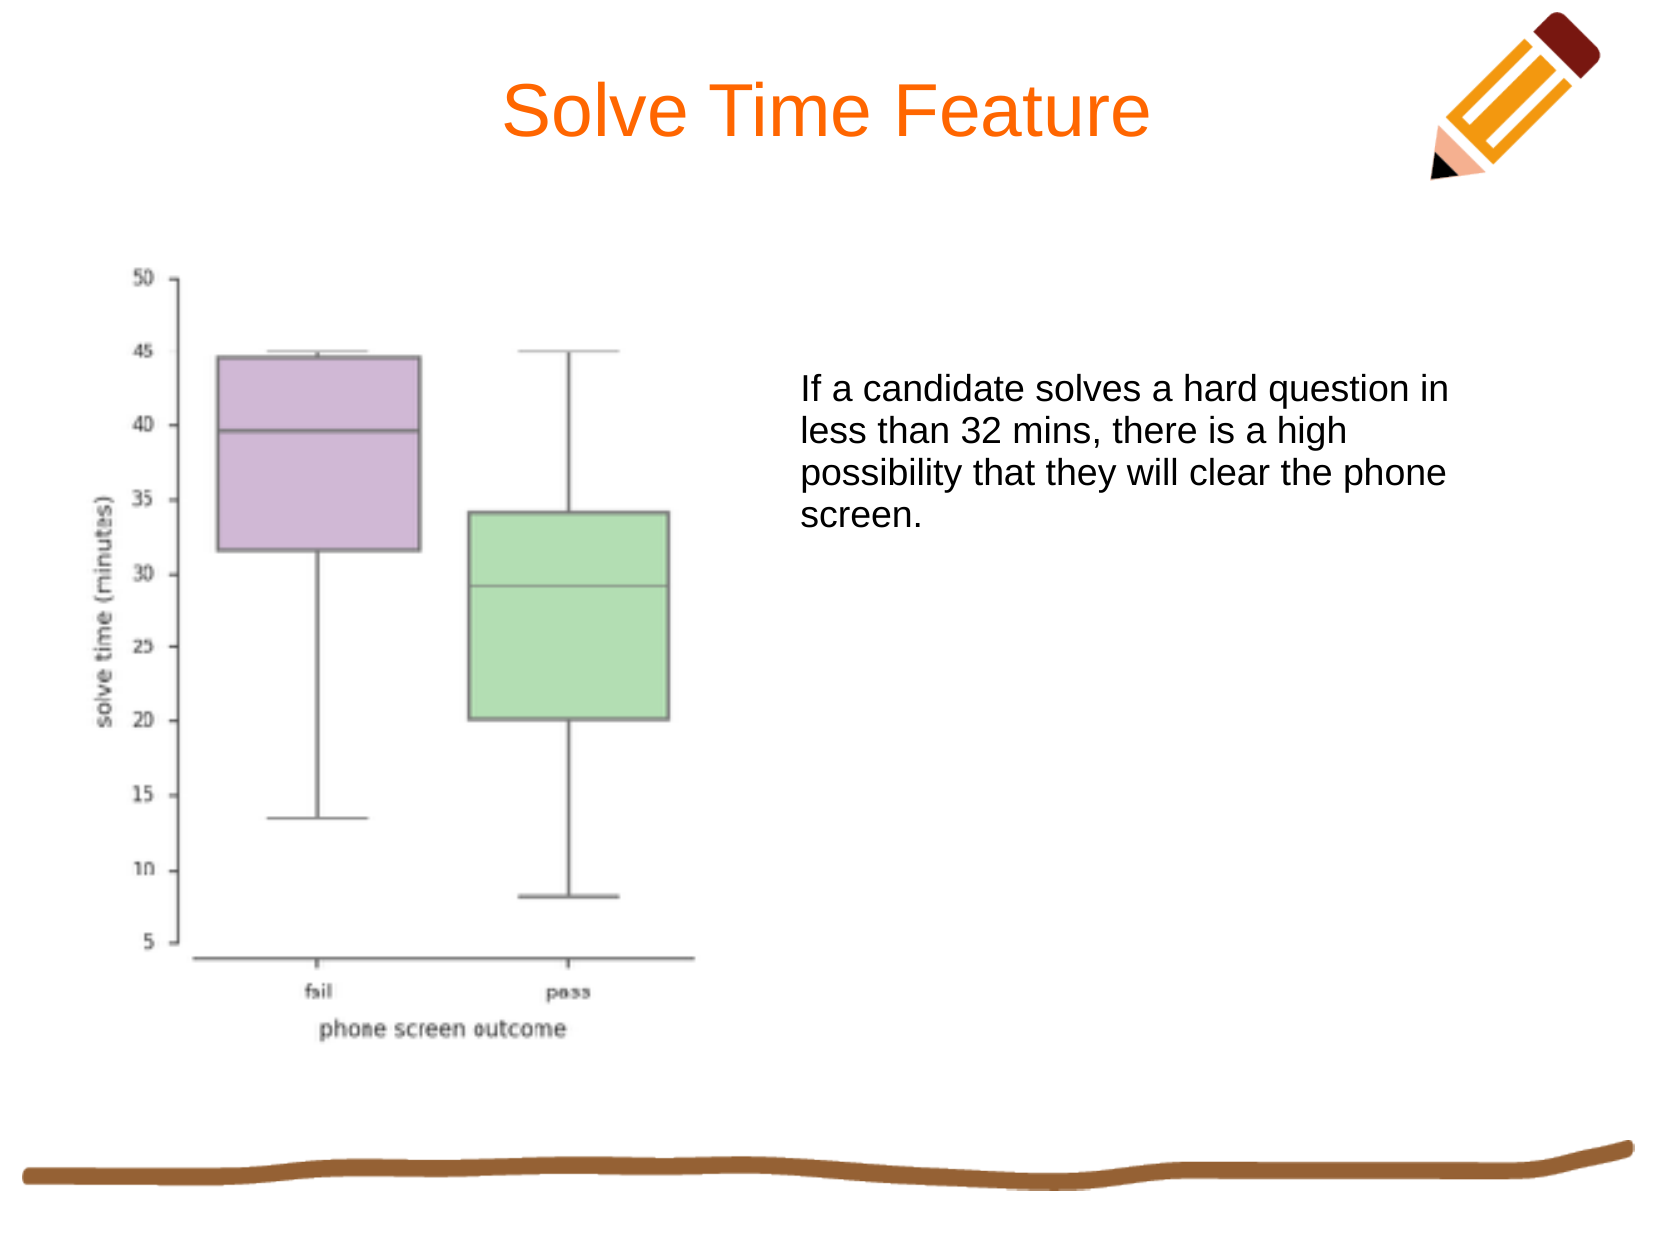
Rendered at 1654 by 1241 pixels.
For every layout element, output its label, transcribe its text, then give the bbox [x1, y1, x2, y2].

picture [1430, 12, 1601, 181]
text_box If a candidate solves a hard question in less than 32 mins, there is a high possibility that they will clear the phone screen. [785, 360, 1465, 542]
picture [60, 243, 714, 1080]
title Solve Time Feature [82, 49, 1571, 172]
picture [22, 1140, 1635, 1191]
